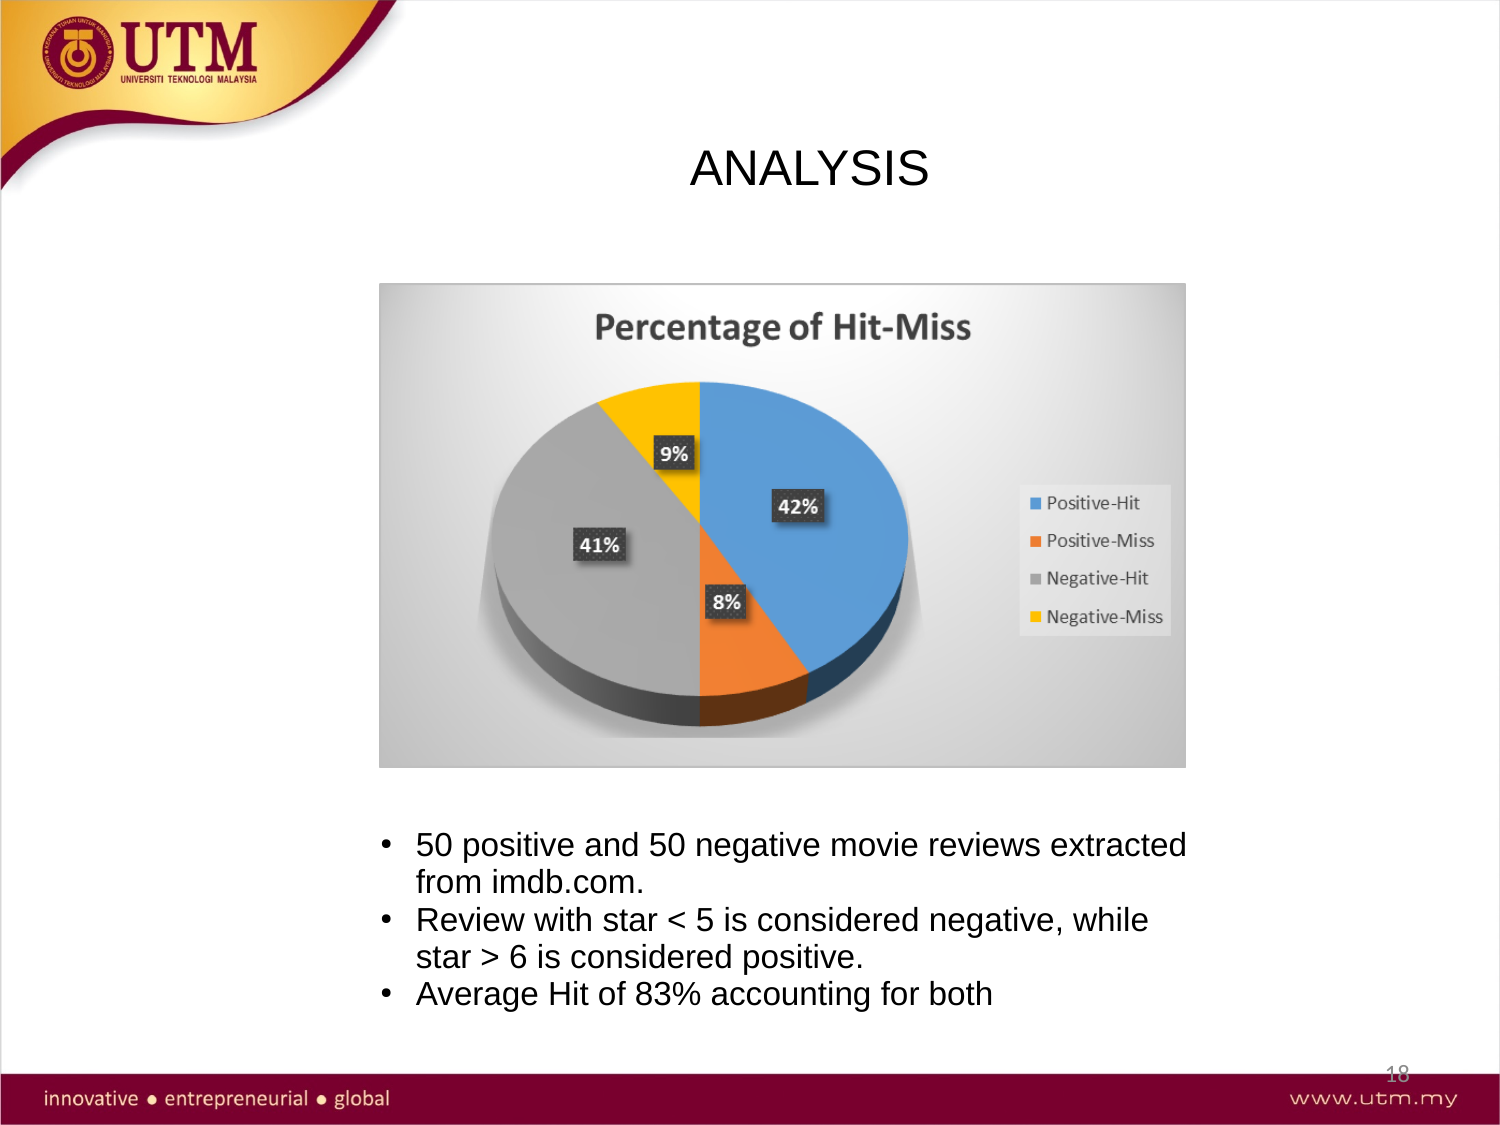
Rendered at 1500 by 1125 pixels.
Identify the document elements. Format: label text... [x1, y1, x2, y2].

text_box 50 positive and 50 negative movie reviews extracted from imdb.com. Review with star < 5 is considered negative, while star > 6 is considered positive. Average Hit of 83% accounting for both [365, 819, 1206, 1020]
text_box ANALYSIS [675, 133, 946, 204]
picture [0, 0, 1500, 1125]
